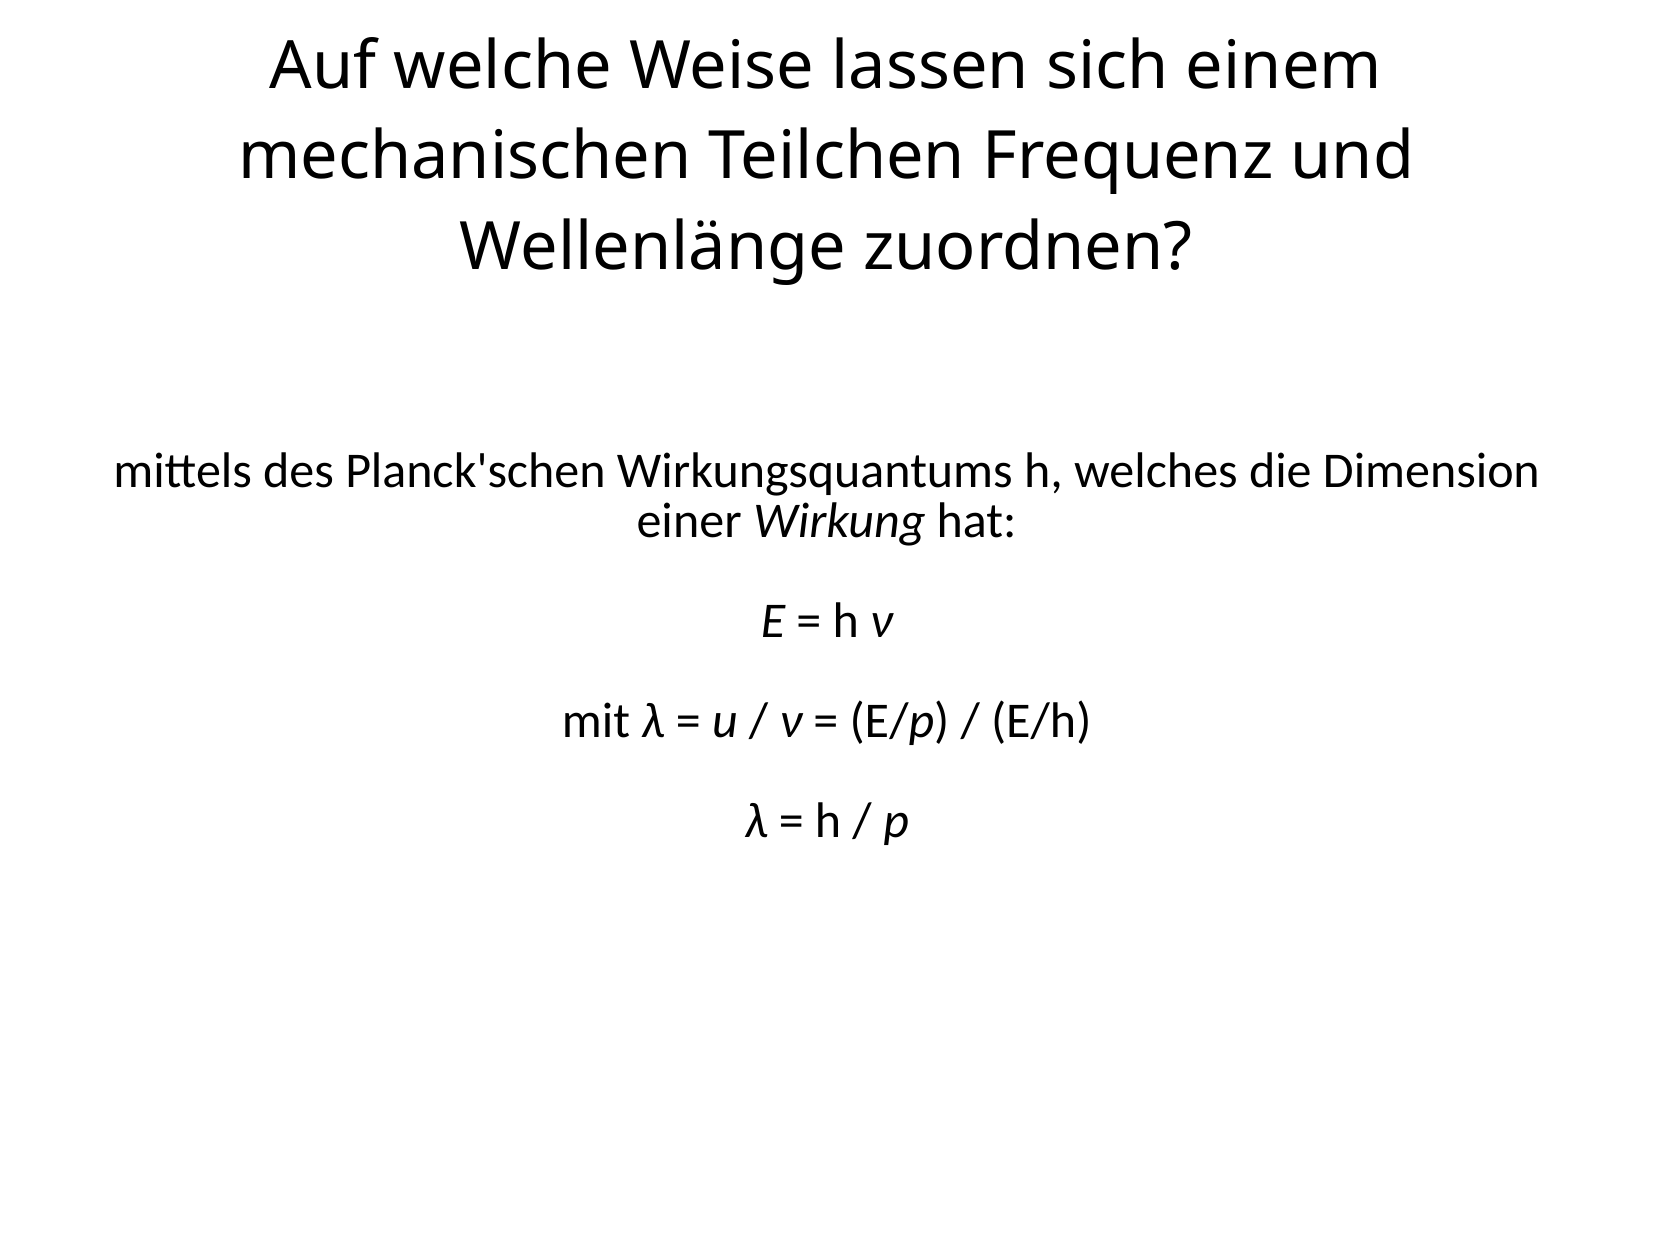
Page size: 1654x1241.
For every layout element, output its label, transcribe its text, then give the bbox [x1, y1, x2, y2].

title Auf welche Weise lassen sich einem mechanischen Teilchen Frequenz und Wellenlänge zuordnen? [82, 49, 1571, 257]
subtitle mittels des Planck'schen Wirkungsquantums h, welches die Dimension einer Wirkung hat: E = h ν mit λ = u / ν = (E/p) / (E/h) λ = h / p [82, 290, 1571, 1010]
